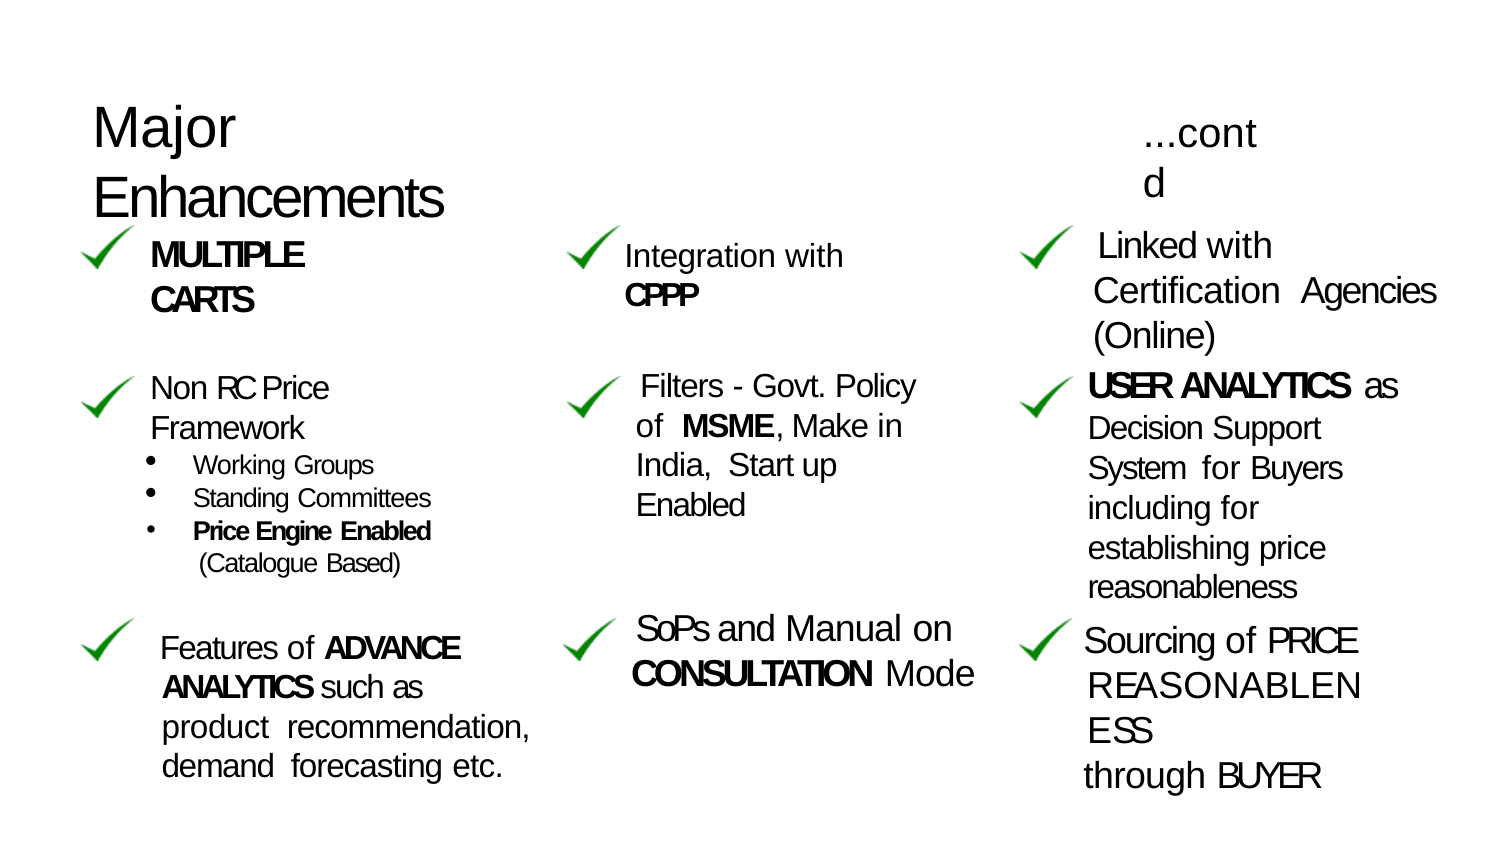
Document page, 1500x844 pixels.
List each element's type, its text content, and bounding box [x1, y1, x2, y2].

text_box [1018, 618, 1073, 661]
text_box Features of ADVANCE ANALYTICS such as product recommendation, demand forecasting etc. [157, 625, 536, 786]
text_box Filters - Govt. Policy of MSME, Make in India, Start up Enabled [633, 362, 946, 524]
text_box USER ANALYTICS as Decision Support System for Buyers including for establishing price reasonableness [1085, 358, 1425, 606]
text_box [80, 376, 135, 418]
text_box Linked with Certification Agencies (Online) [1090, 219, 1470, 357]
text_box [80, 225, 135, 269]
text_box [80, 618, 135, 661]
text_box Non RC Price Framework [148, 363, 488, 446]
text_box Sourcing of PRICE REASONABLENESS through BUYER [1081, 613, 1369, 796]
text_box ...contd [1140, 103, 1274, 206]
text_box Major Enhancements [90, 86, 601, 230]
text_box [1019, 225, 1074, 269]
text_box [566, 225, 621, 269]
text_box [1019, 376, 1074, 418]
text_box [562, 618, 617, 661]
text_box Integration with CPPP [622, 231, 924, 314]
text_box MULTIPLE CARTS [148, 230, 416, 320]
text_box SoPs and Manual on CONSULTATION Mode [629, 602, 980, 695]
text_box Working Groups Standing Committees Price Engine Enabled (Catalogue Based) [144, 445, 449, 578]
text_box [566, 376, 621, 418]
